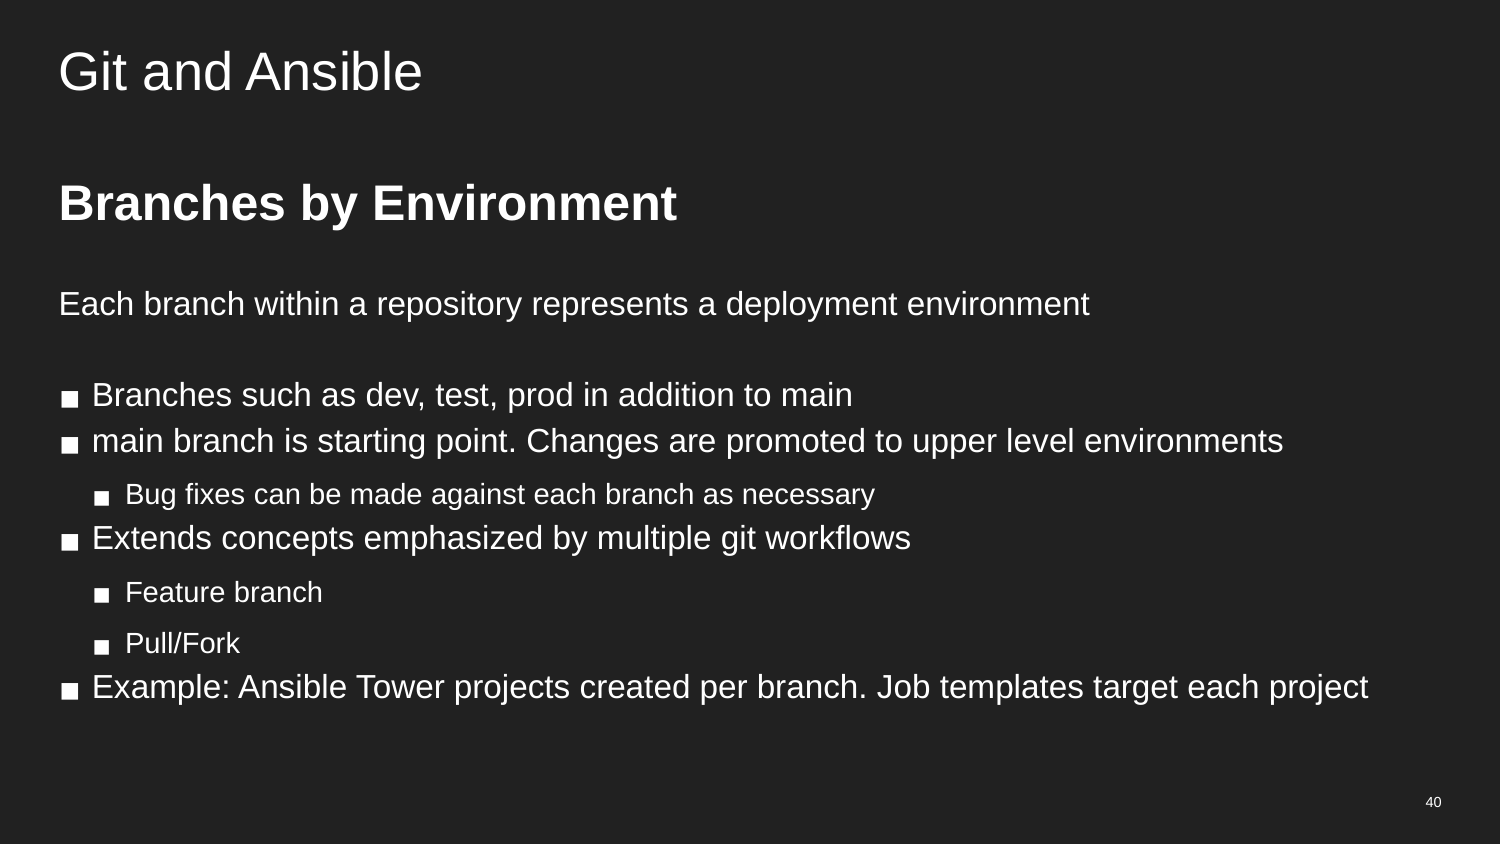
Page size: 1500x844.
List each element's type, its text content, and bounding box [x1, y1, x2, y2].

list Branches by Environment Each branch within a repository represents a deployment environment Branches such as dev, test, prod in addition to main main branch is starting point. Changes are promoted to upper level environments Bug fixes can be made against each branch as necessary Extends concepts emphasized by multiple git workflows Feature branch Pull/Fork Example: Ansible Tower projects created per branch. Job templates target each project [58, 161, 1442, 754]
title Git and Ansible [58, 36, 1442, 130]
slide_number 1 [1392, 793, 1442, 815]
